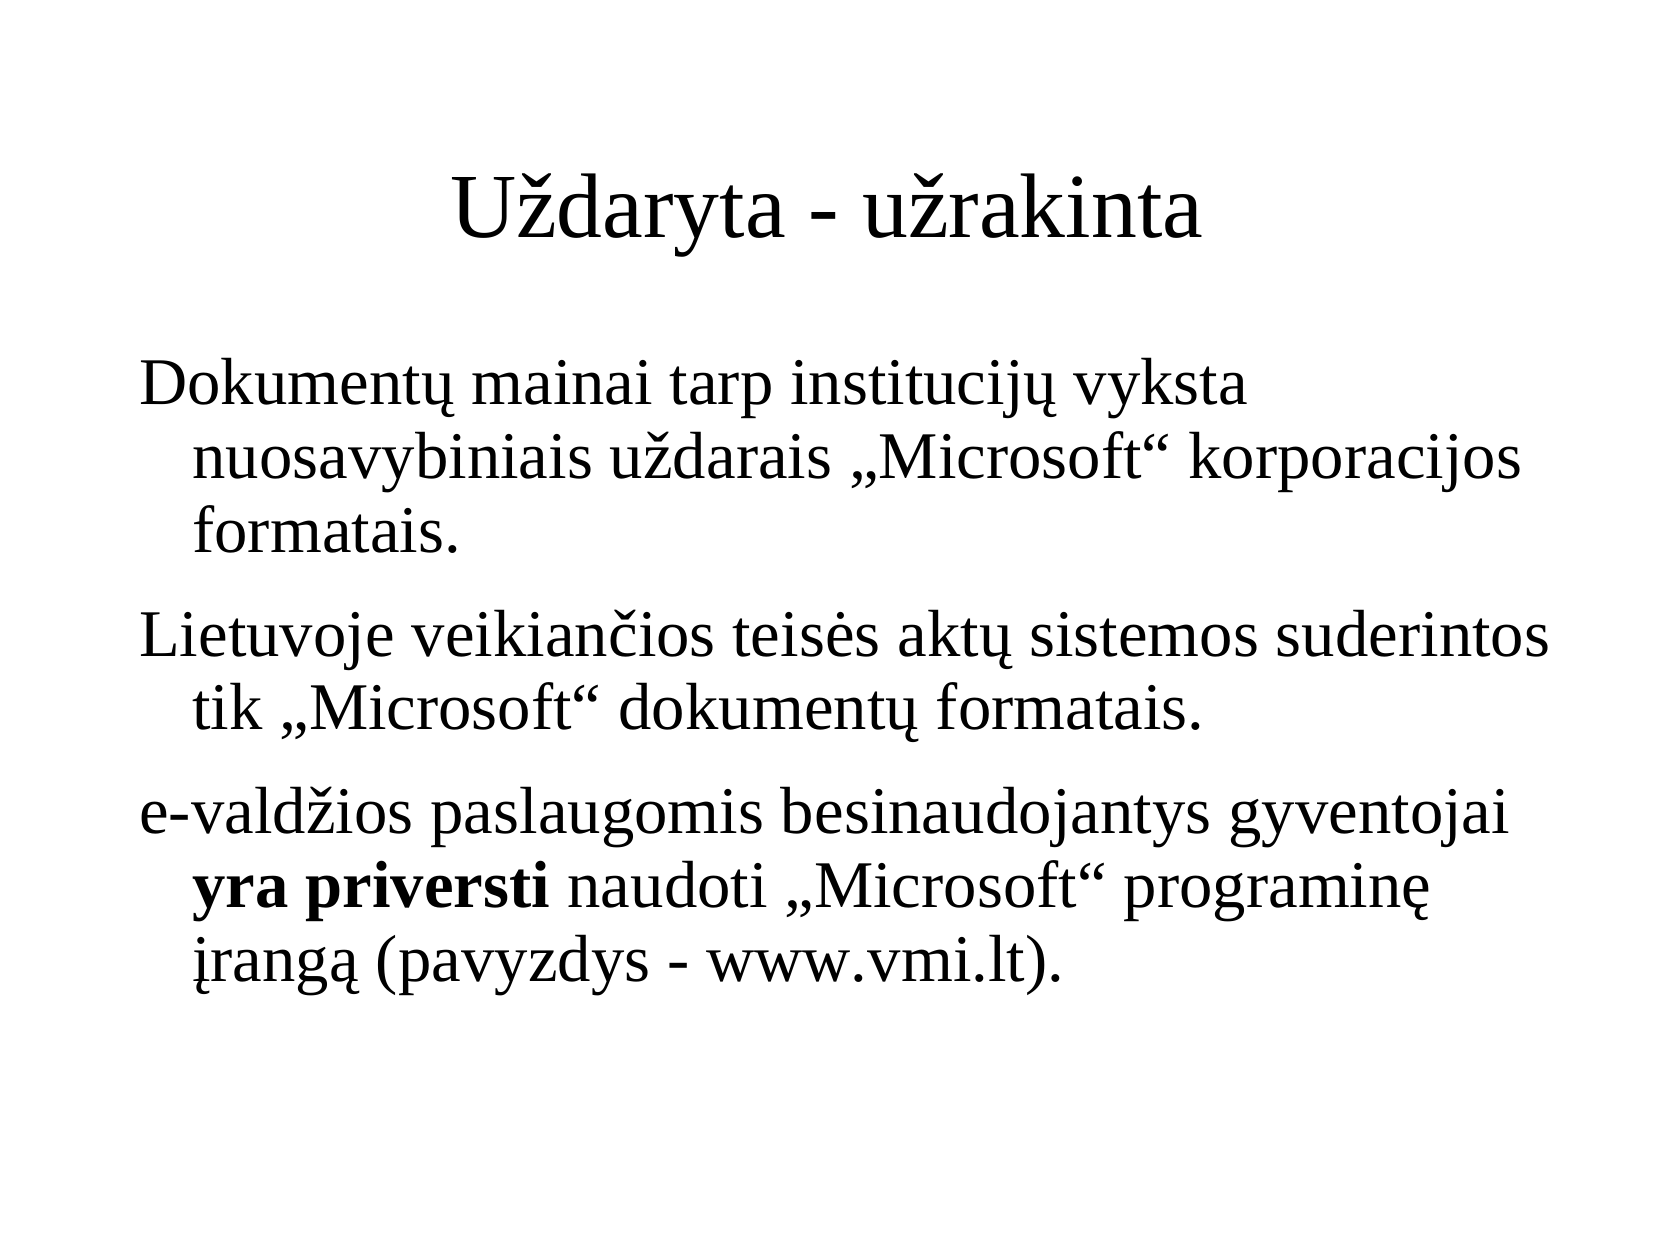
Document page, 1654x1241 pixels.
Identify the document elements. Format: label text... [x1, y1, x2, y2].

list Dokumentų mainai tarp institucijų vyksta nuosavybiniais uždarais „Microsoft“ korporacijos formatais. Lietuvoje veikiančios teisės aktų sistemos suderintos tik „Microsoft“ dokumentų formatais. e-valdžios paslaugomis besinaudojantys gyventojai yra priversti naudoti „Microsoft“ programinę įrangą (pavyzdys - www.vmi.lt). [121, 344, 1572, 1126]
title Uždaryta - užrakinta [121, 102, 1534, 310]
